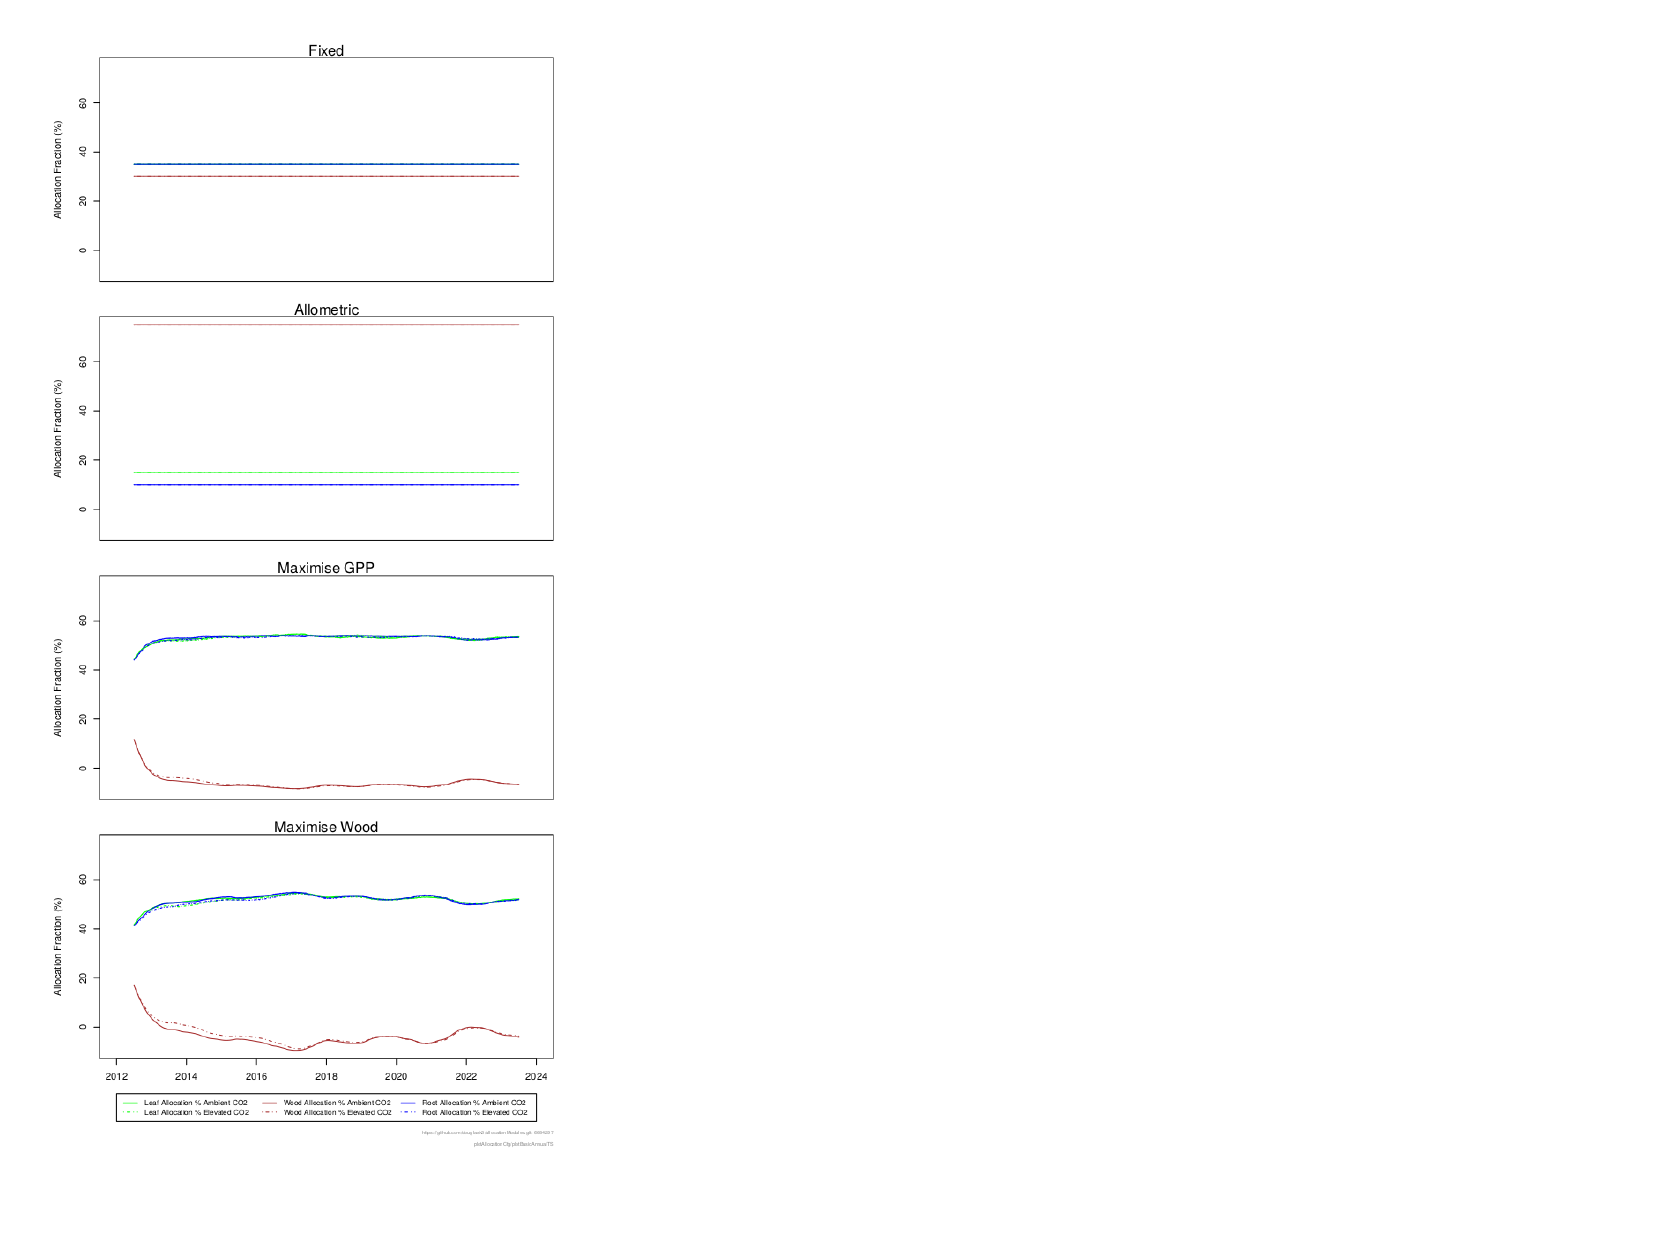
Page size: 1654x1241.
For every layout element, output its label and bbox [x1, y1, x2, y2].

picture [47, 35, 576, 1170]
